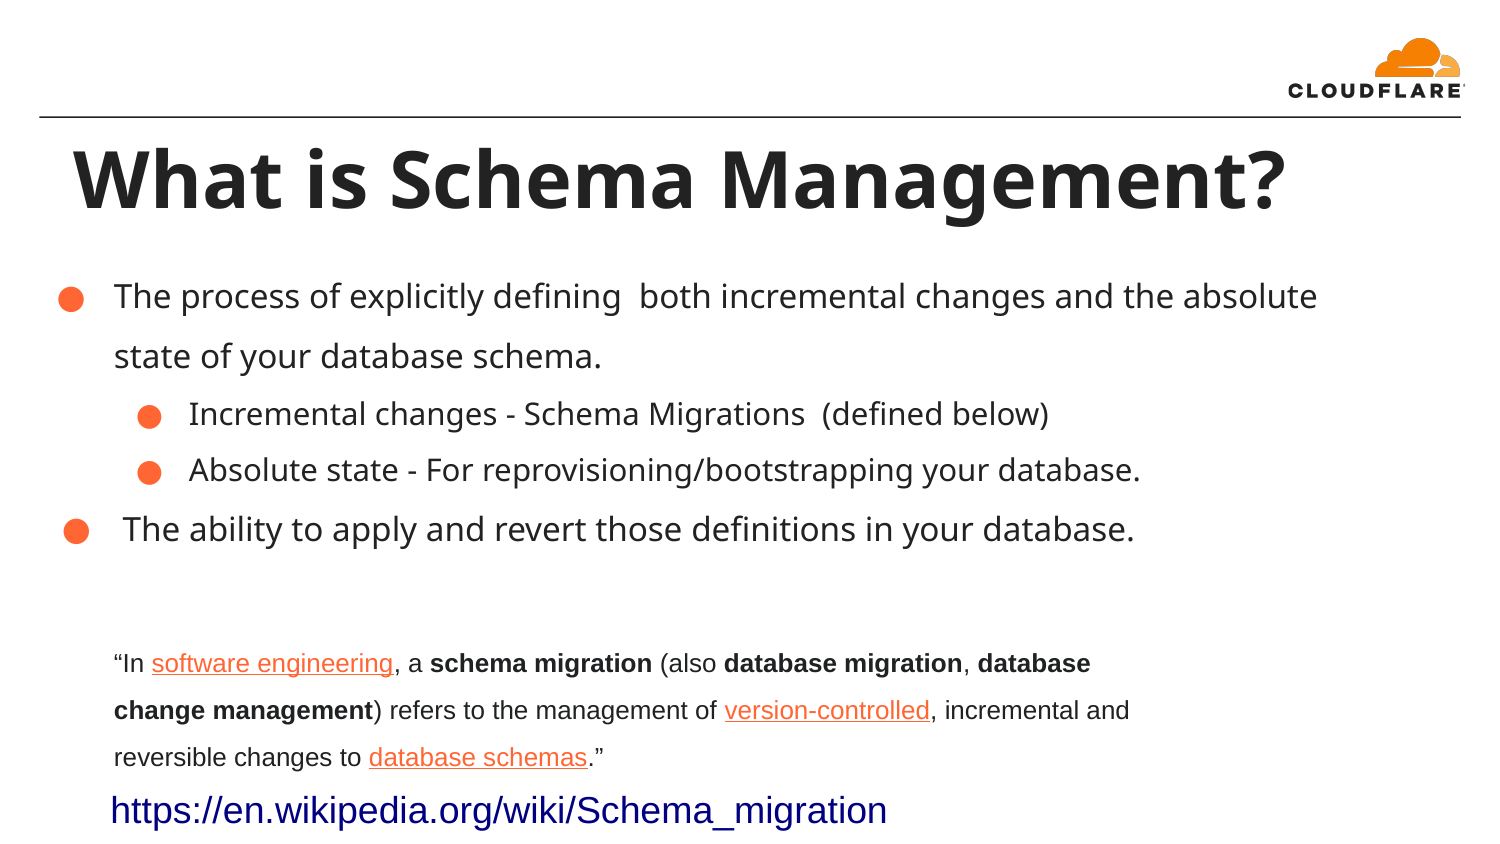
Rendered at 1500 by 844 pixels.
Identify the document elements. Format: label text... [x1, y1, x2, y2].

list The process of explicitly defining both incremental changes and the absolute state of your database schema. Incremental changes - Schema Migrations (defined below) Absolute state - For reprovisioning/bootstrapping your database. The ability to apply and revert those definitions in your database. [38, 255, 1376, 589]
text_box https://en.wikipedia.org/wiki/Schema_migration [95, 770, 1027, 844]
picture [1288, 38, 1466, 98]
list “In software engineering, a schema migration (also database migration, database change management) refers to the management of version-controlled, incremental and reversible changes to database schemas.” [38, 630, 1189, 794]
title What is Schema Management? [73, 129, 1321, 237]
